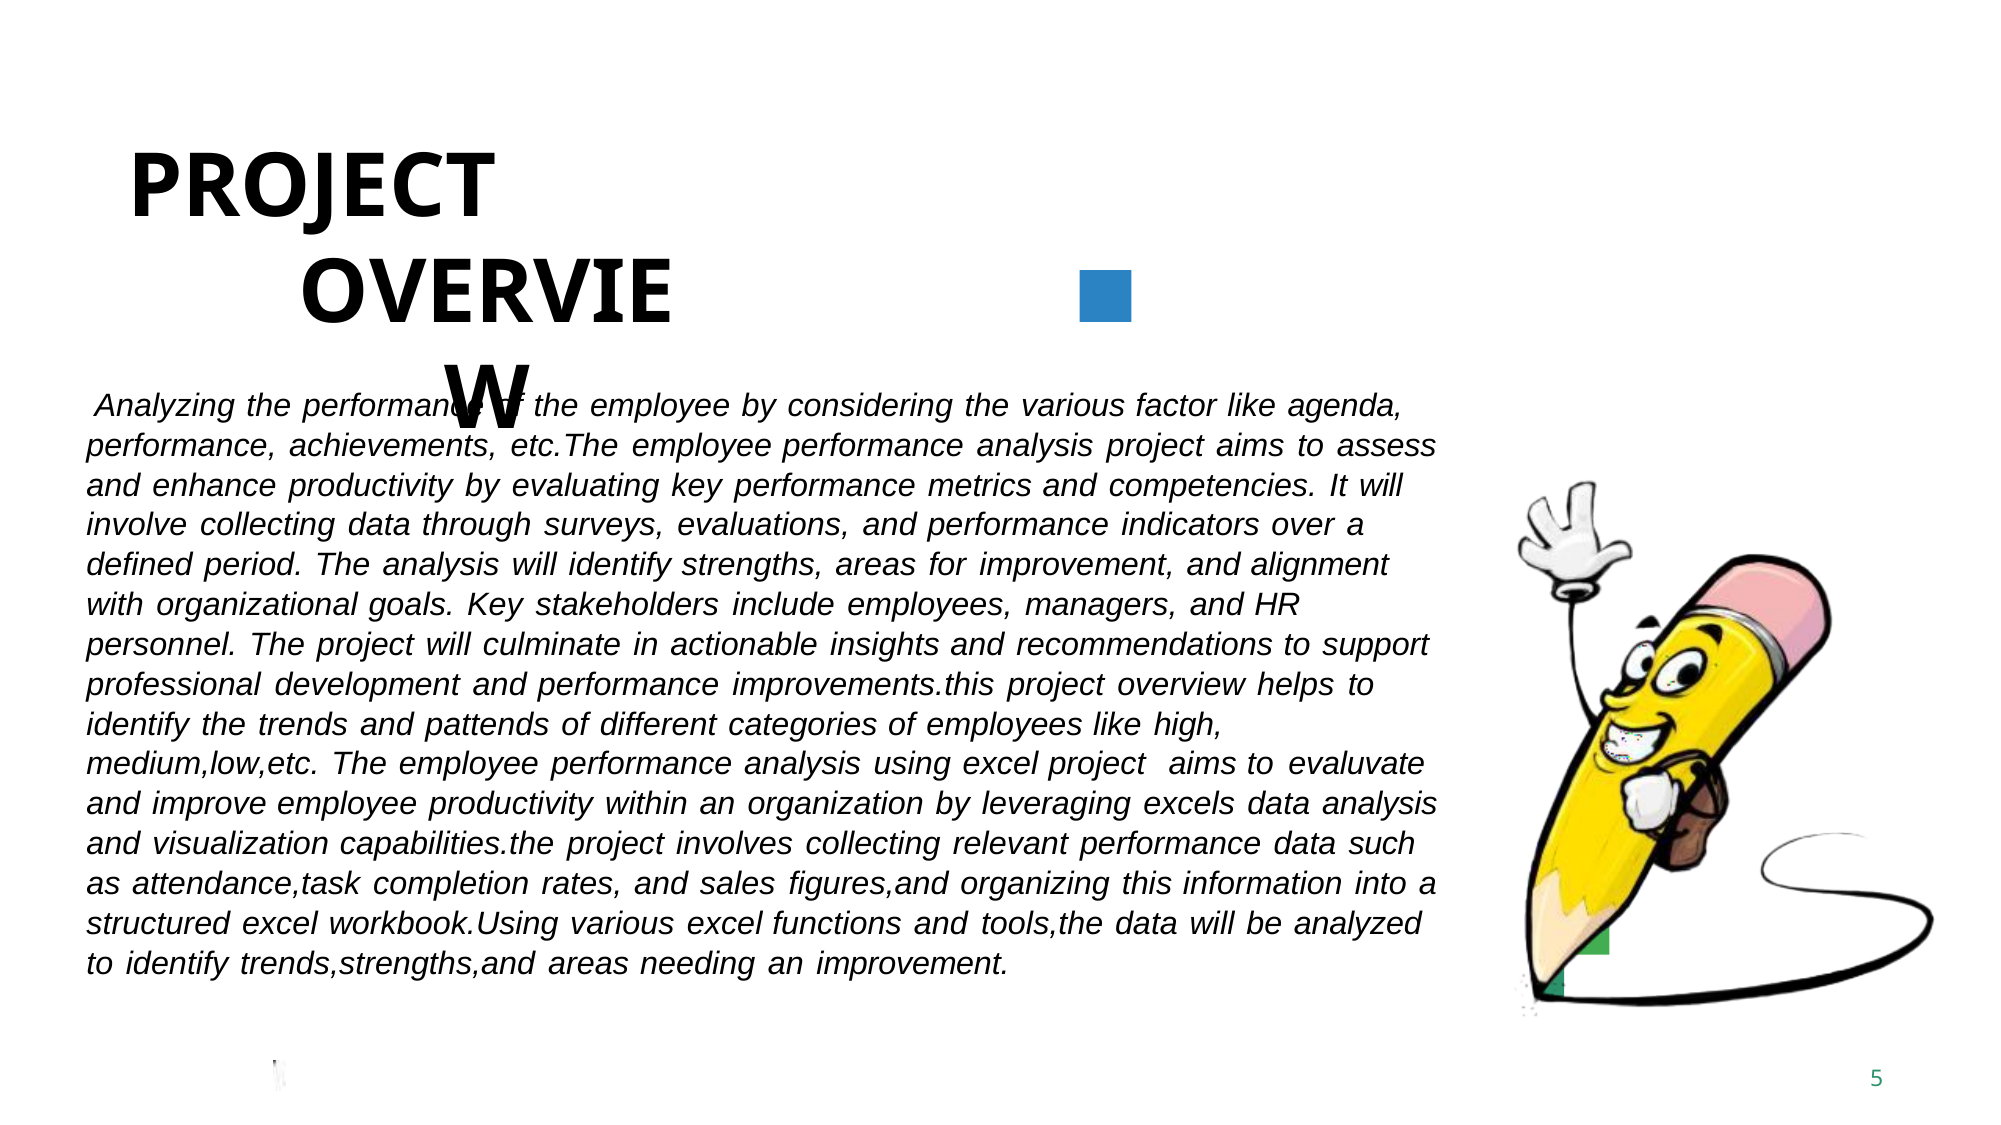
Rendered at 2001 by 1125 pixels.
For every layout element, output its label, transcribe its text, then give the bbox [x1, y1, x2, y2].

title PROJECT OVERVIEW [121, 124, 705, 343]
text_box [1079, 270, 1132, 322]
picture [273, 1060, 286, 1091]
picture [1420, 434, 2000, 1060]
slide_number 5 [1851, 1062, 1891, 1094]
text_box Analyzing the performance of the employee by considering the various factor like agenda, performance, achievements, etc.The employee performance analysis project aims to assess and enhance productivity by evaluating key performance metrics and competencies. It will involve collecting data through surveys, evaluations, and performance indicators over a defined period. The analysis will identify strengths, areas for improvement, and alignment with organizational goals. Key stakeholders include employees, managers, and HR personnel. The project will culminate in actionable insights and recommendations to support professional development and performance improvements.this project overview helps to identify the trends and pattends of different categories of employees like high, medium,low,etc. The employee performance analysis using excel project aims to evaluvate and improve employee productivity within an organization by leveraging excels data analysis and visualization capabilities.the project involves collecting relevant performance data such as attendance,task completion rates, and sales figures,and organizing this information into a structured excel workbook.Using various excel functions and tools,the data will be analyzed to identify trends,strengths,and areas needing an improvement. [84, 381, 1452, 986]
